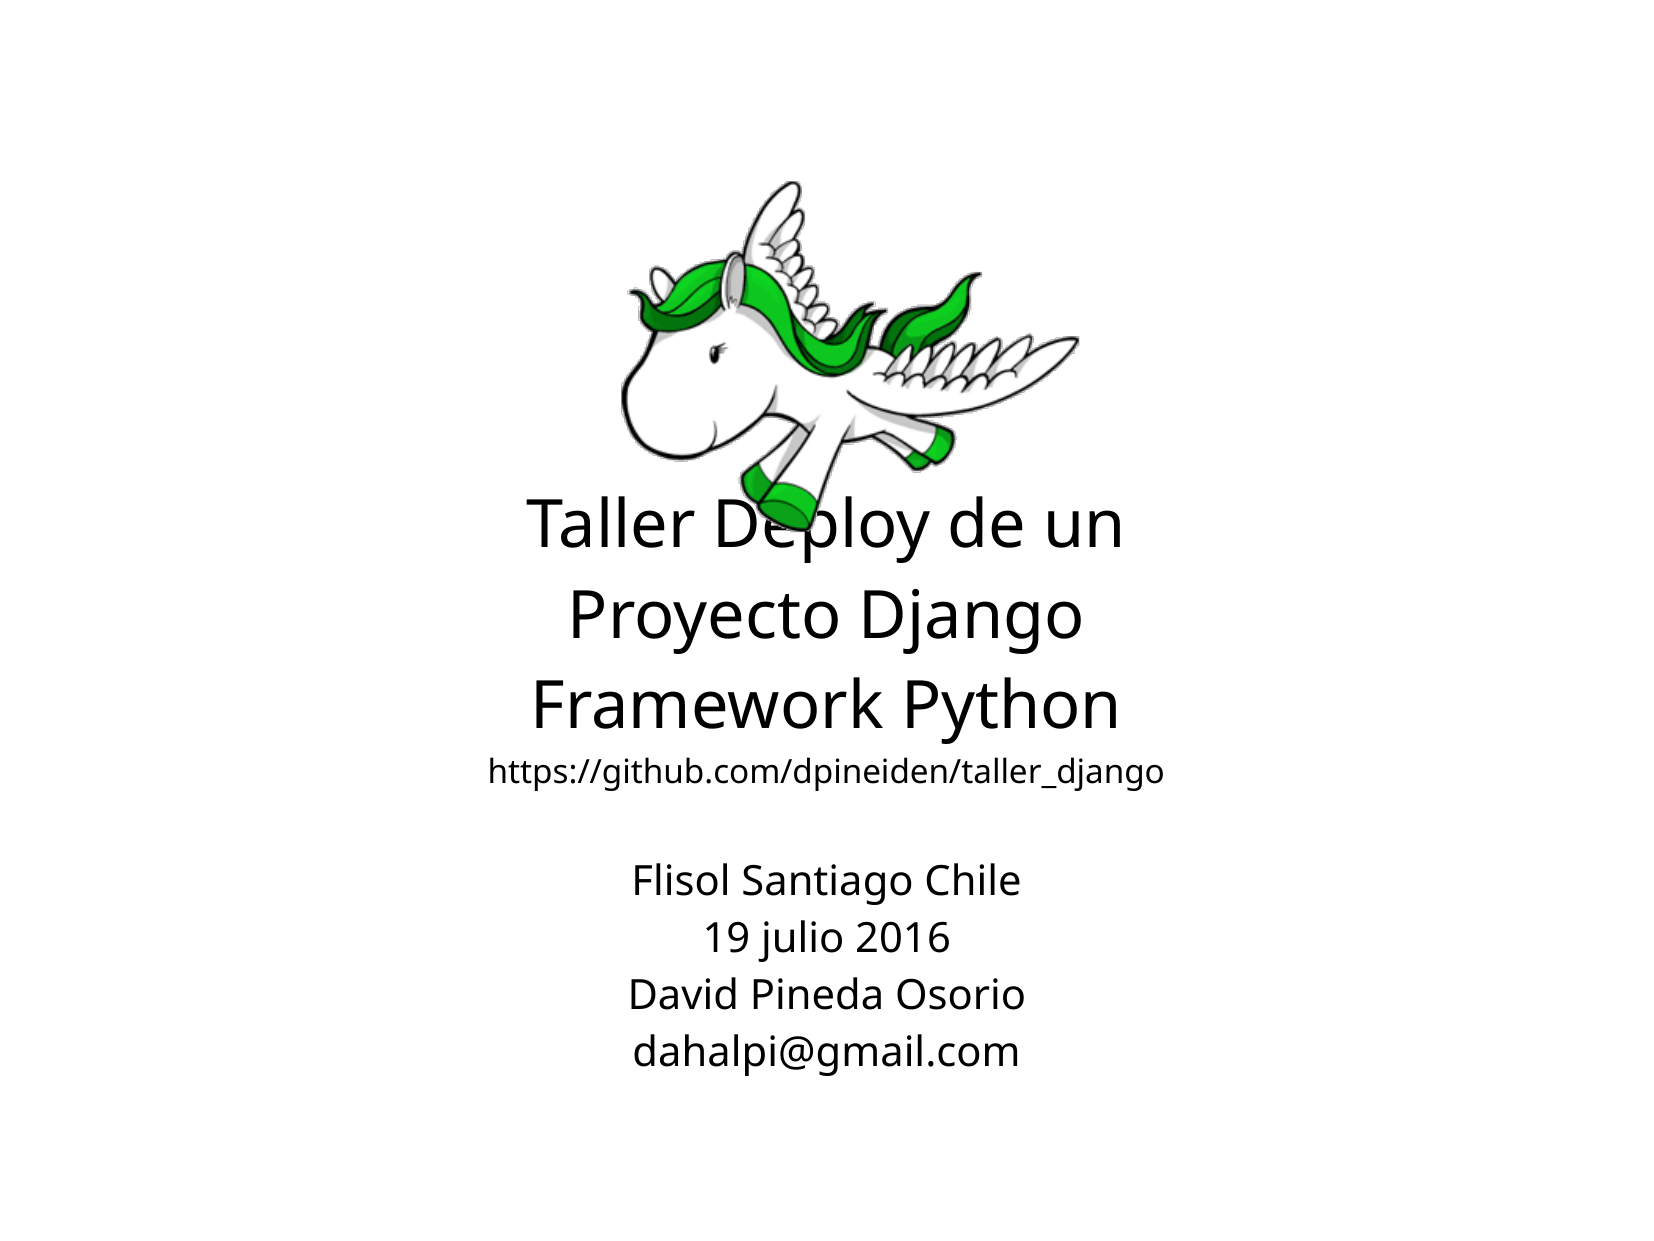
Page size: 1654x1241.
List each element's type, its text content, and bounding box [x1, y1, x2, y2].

subtitle Taller Deploy de un Proyecto Django Framework Python https://github.com/dpineiden/taller_django Flisol Santiago Chile 19 julio 2016 David Pineda Osorio dahalpi@gmail.com [82, 297, 1571, 1241]
picture [545, 163, 1156, 555]
